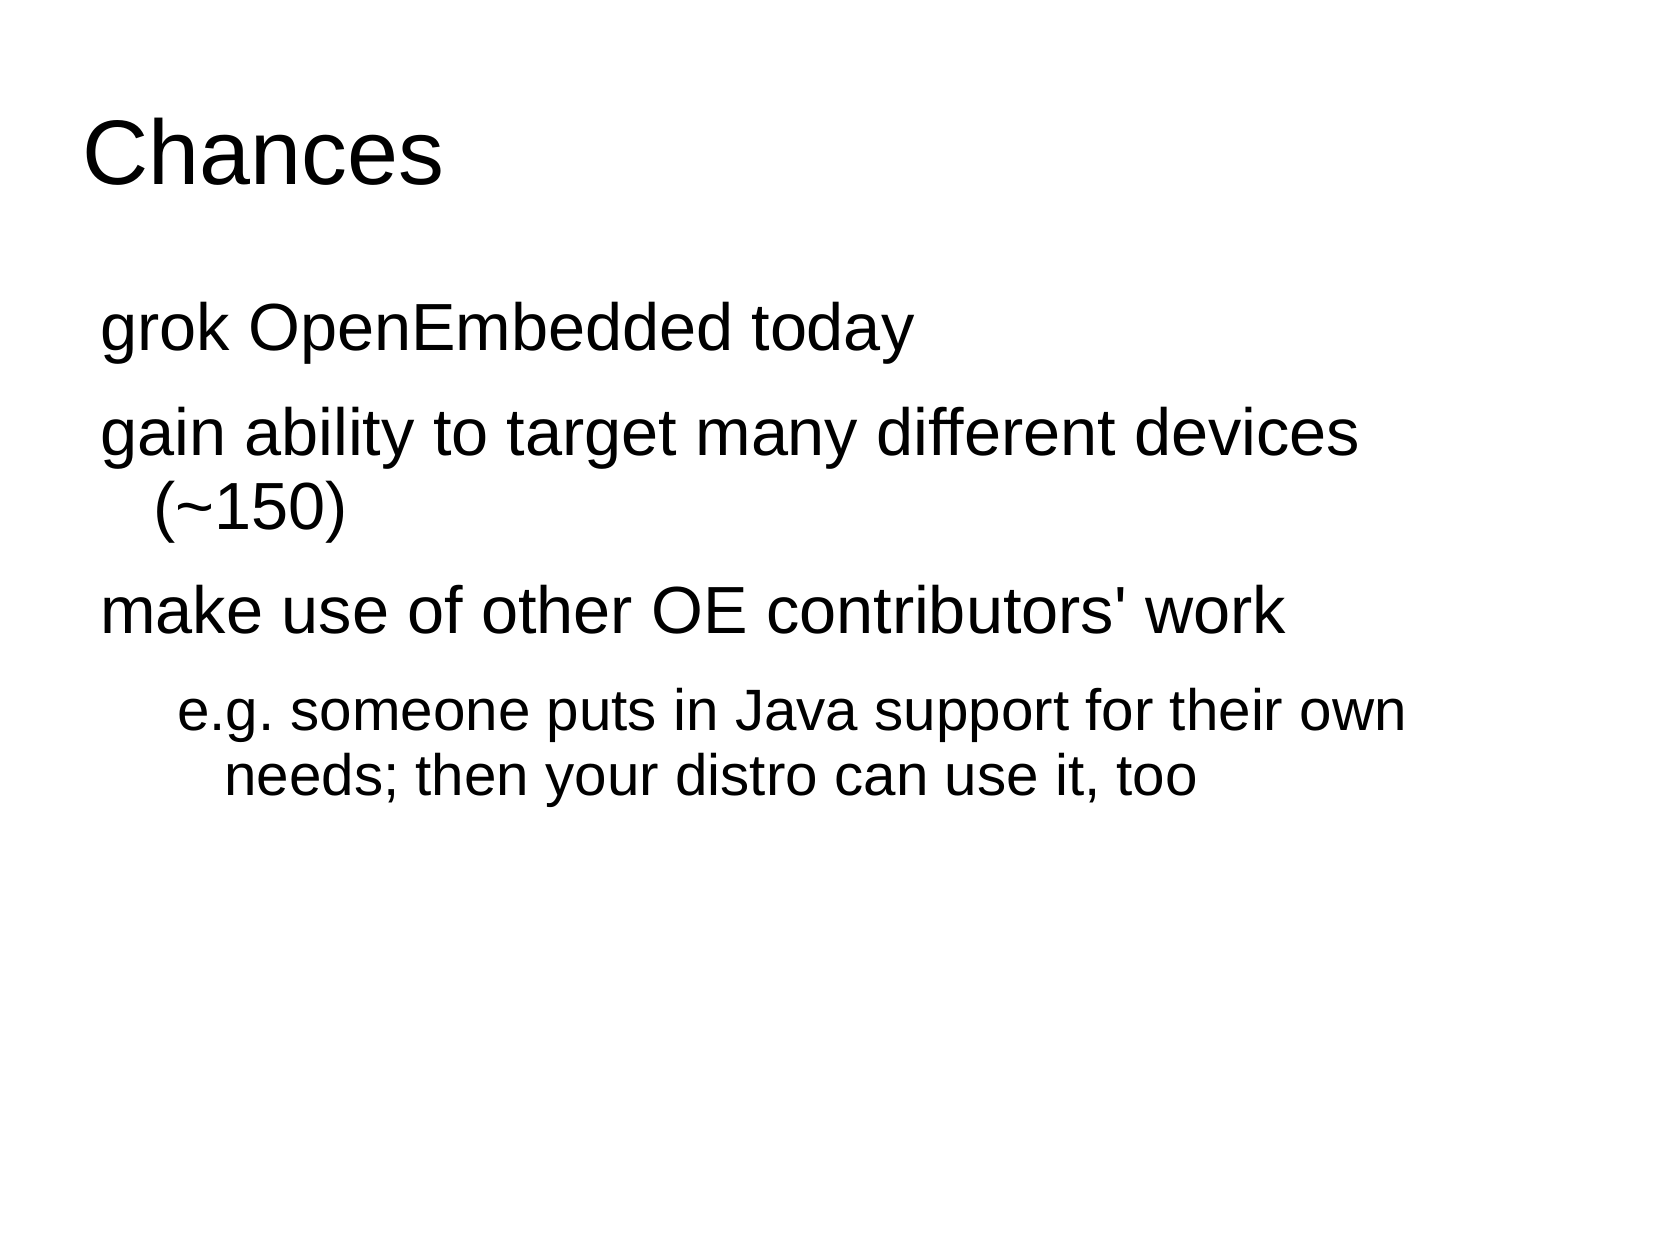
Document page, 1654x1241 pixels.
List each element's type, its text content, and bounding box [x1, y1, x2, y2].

list grok OpenEmbedded today gain ability to target many different devices (~150) make use of other OE contributors' work e.g. someone puts in Java support for their own needs; then your distro can use it, too [82, 290, 1571, 1094]
title Chances [82, 56, 1571, 250]
